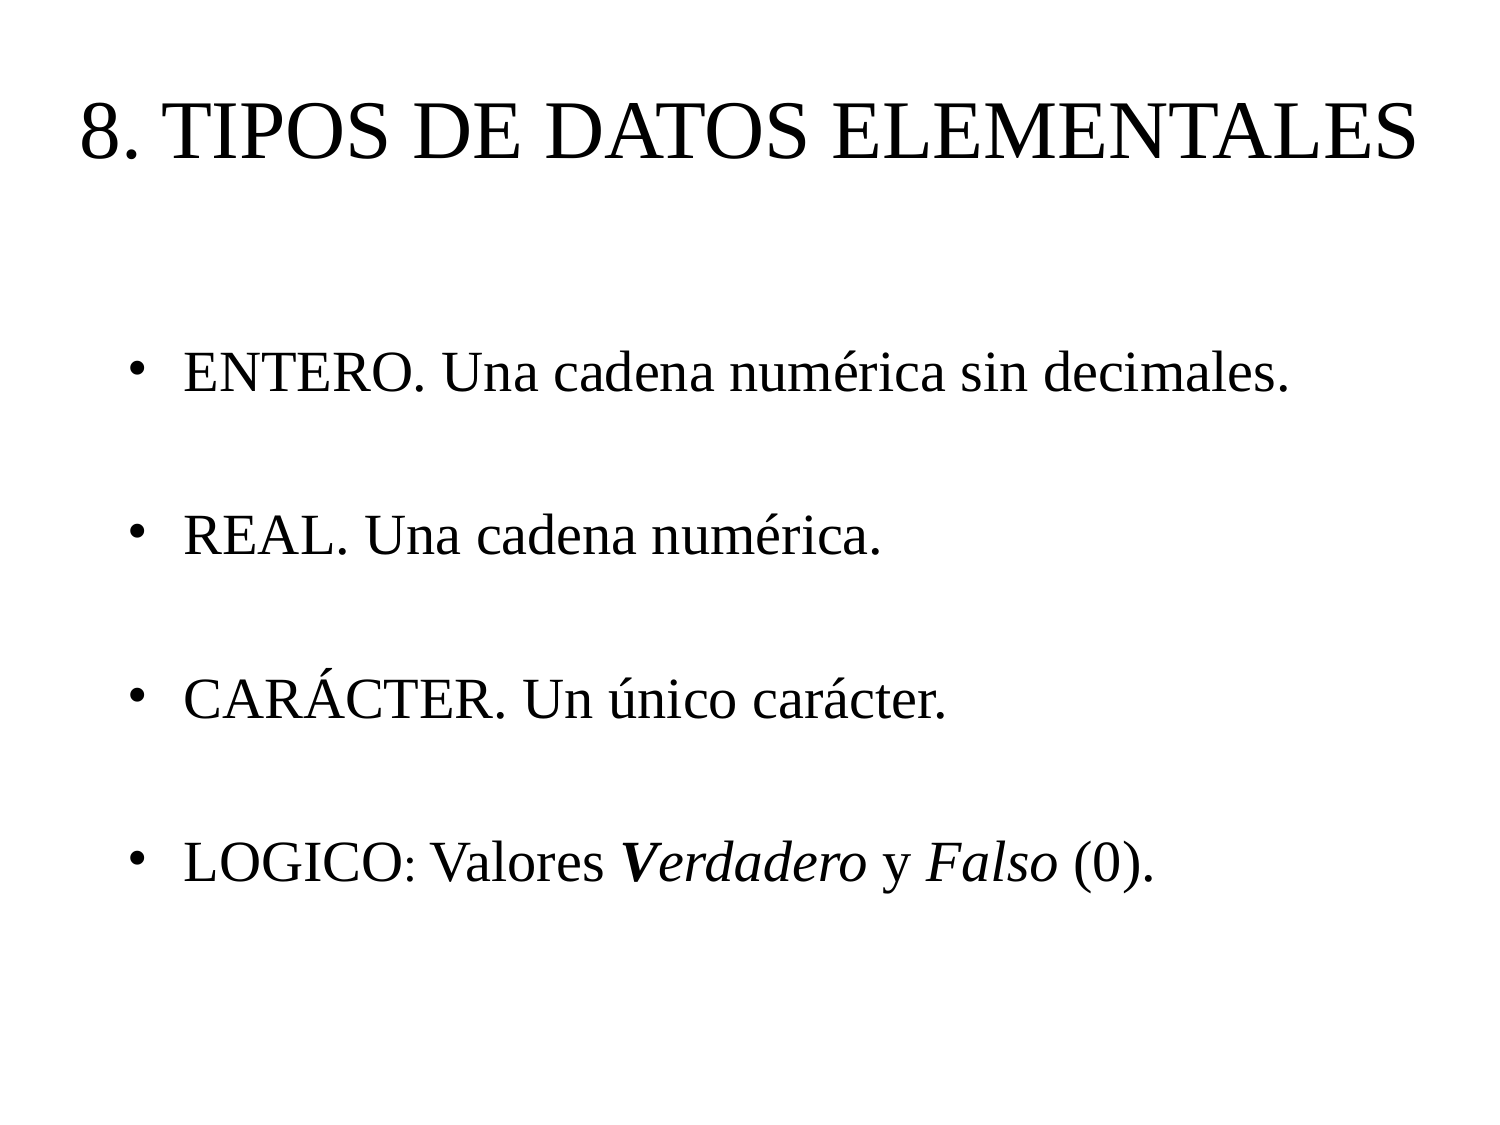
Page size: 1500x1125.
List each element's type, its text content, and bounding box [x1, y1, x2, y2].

title 8. TIPOS DE DATOS ELEMENTALES [41, 31, 1459, 219]
list ENTERO. Una cadena numérica sin decimales. REAL. Una cadena numérica. CARÁCTER. Un único carácter. LOGICO: Valores Verdadero y Falso (0). [112, 325, 1412, 1047]
